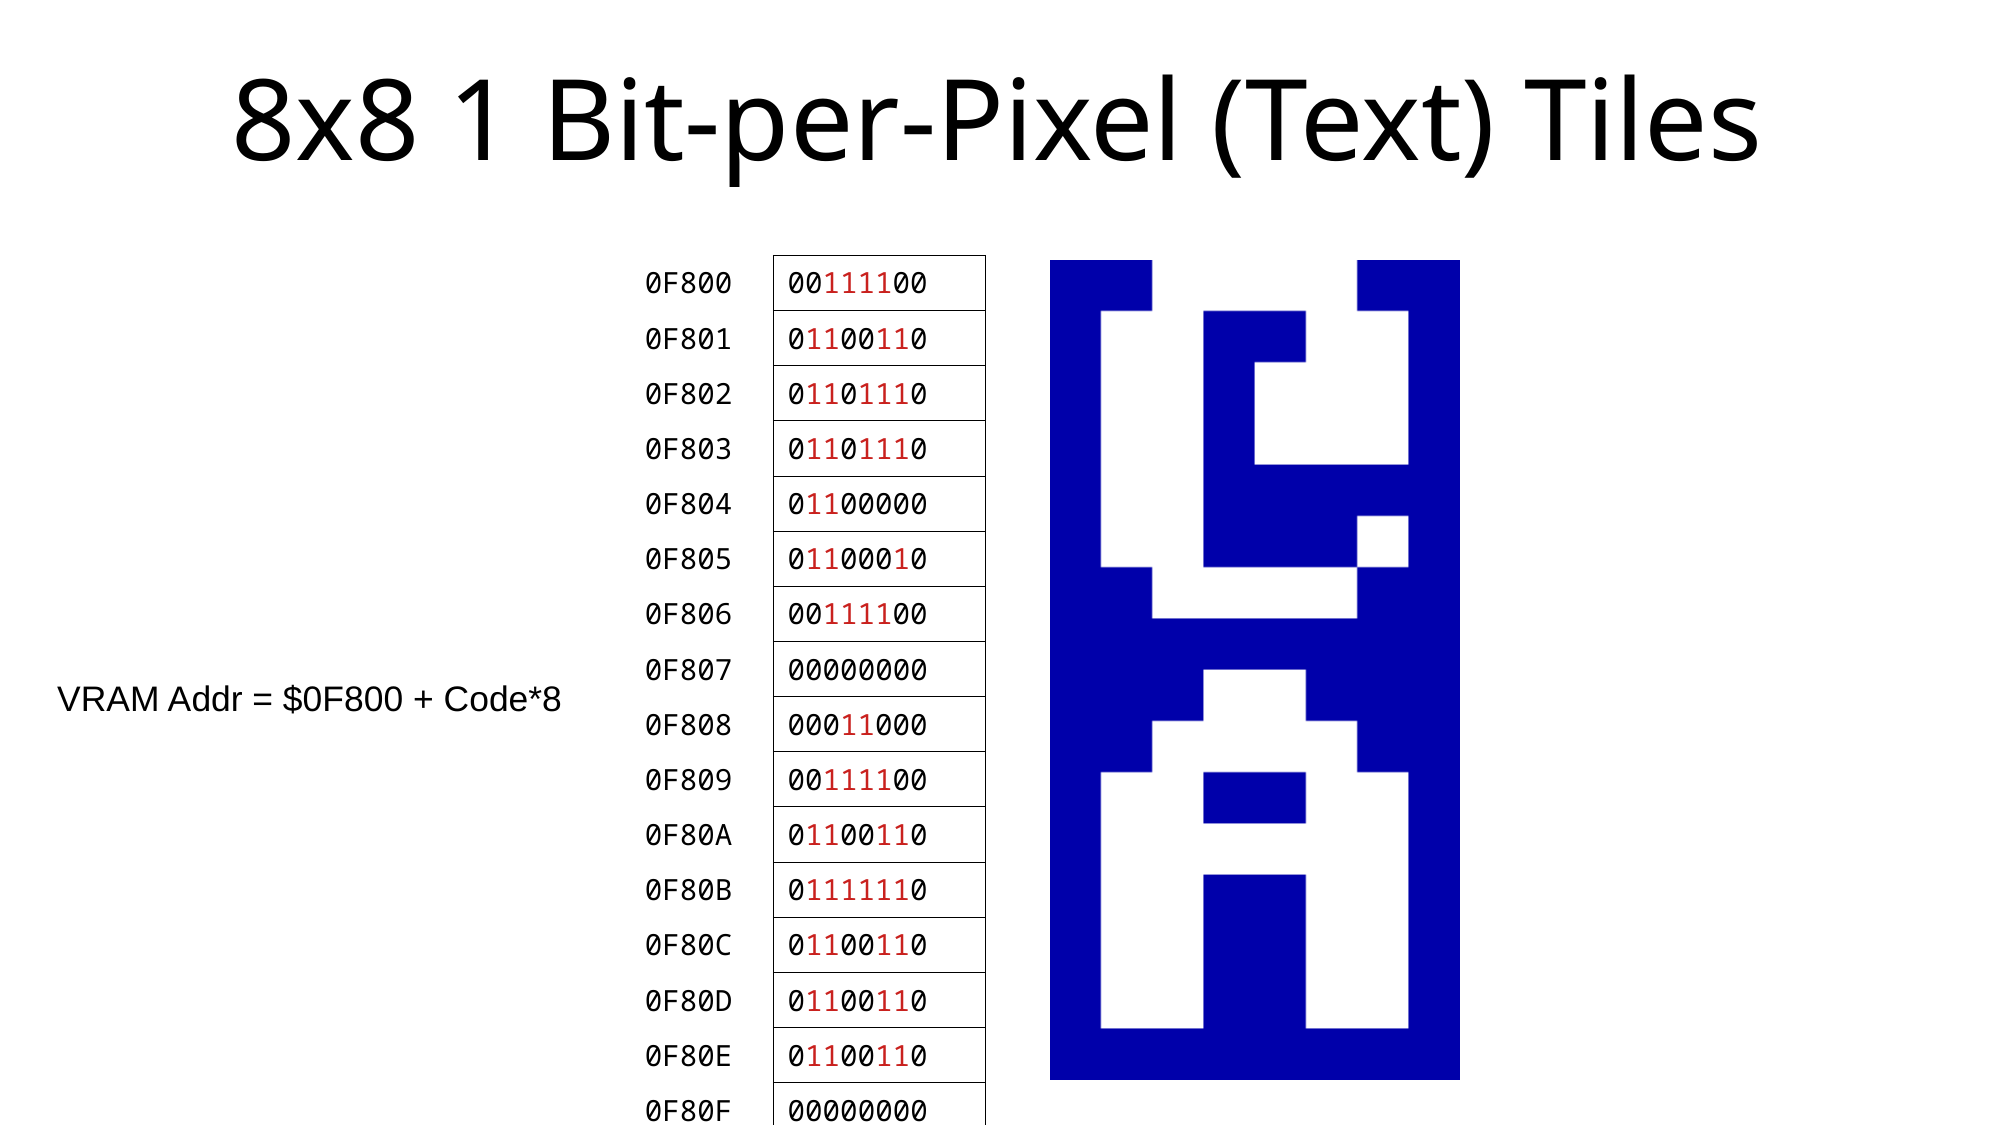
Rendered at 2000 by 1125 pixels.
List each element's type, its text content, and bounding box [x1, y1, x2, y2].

table_cell 0F80A [631, 807, 773, 862]
table_cell 00111100 [774, 752, 985, 806]
table_cell 00000000 [774, 1083, 985, 1125]
table_cell 01100110 [774, 973, 985, 1027]
table_cell 0F80F [631, 1083, 773, 1125]
table_cell 0F80D [631, 973, 773, 1027]
table_cell 01100110 [774, 918, 985, 972]
table_header 00111100 [774, 256, 985, 310]
table_cell 0F808 [631, 697, 773, 751]
table_cell 0F806 [631, 587, 773, 641]
table_cell 01100010 [774, 532, 985, 586]
table_cell 0F801 [631, 311, 773, 365]
text_box VRAM Addr = $0F800 + Code*8 [42, 671, 578, 727]
table_cell 0F807 [631, 642, 773, 696]
table_cell 01111110 [774, 863, 985, 917]
table_cell 01101110 [774, 366, 985, 420]
table_cell 0F805 [631, 532, 773, 586]
table_cell 01100110 [774, 807, 985, 862]
table_cell 0F80E [631, 1028, 773, 1082]
table_cell 00111100 [774, 587, 985, 641]
table_cell 0F80B [631, 863, 773, 917]
title 8x8 1 Bit-per-Pixel (Text) Tiles [135, 45, 1861, 203]
table_cell 01100110 [774, 311, 985, 365]
table_cell 0F802 [631, 366, 773, 420]
table_cell 01101110 [774, 421, 985, 476]
table_cell 00000000 [774, 642, 985, 696]
table_cell 00011000 [774, 697, 985, 751]
table_cell 0F803 [631, 421, 773, 476]
table_cell 01100000 [774, 477, 985, 531]
table_cell 0F80C [631, 918, 773, 972]
table_cell 0F804 [631, 477, 773, 531]
table_cell 0F809 [631, 752, 773, 806]
table_header 0F800 [631, 256, 773, 310]
table_cell 01100110 [774, 1028, 985, 1082]
picture [1050, 260, 1460, 1081]
